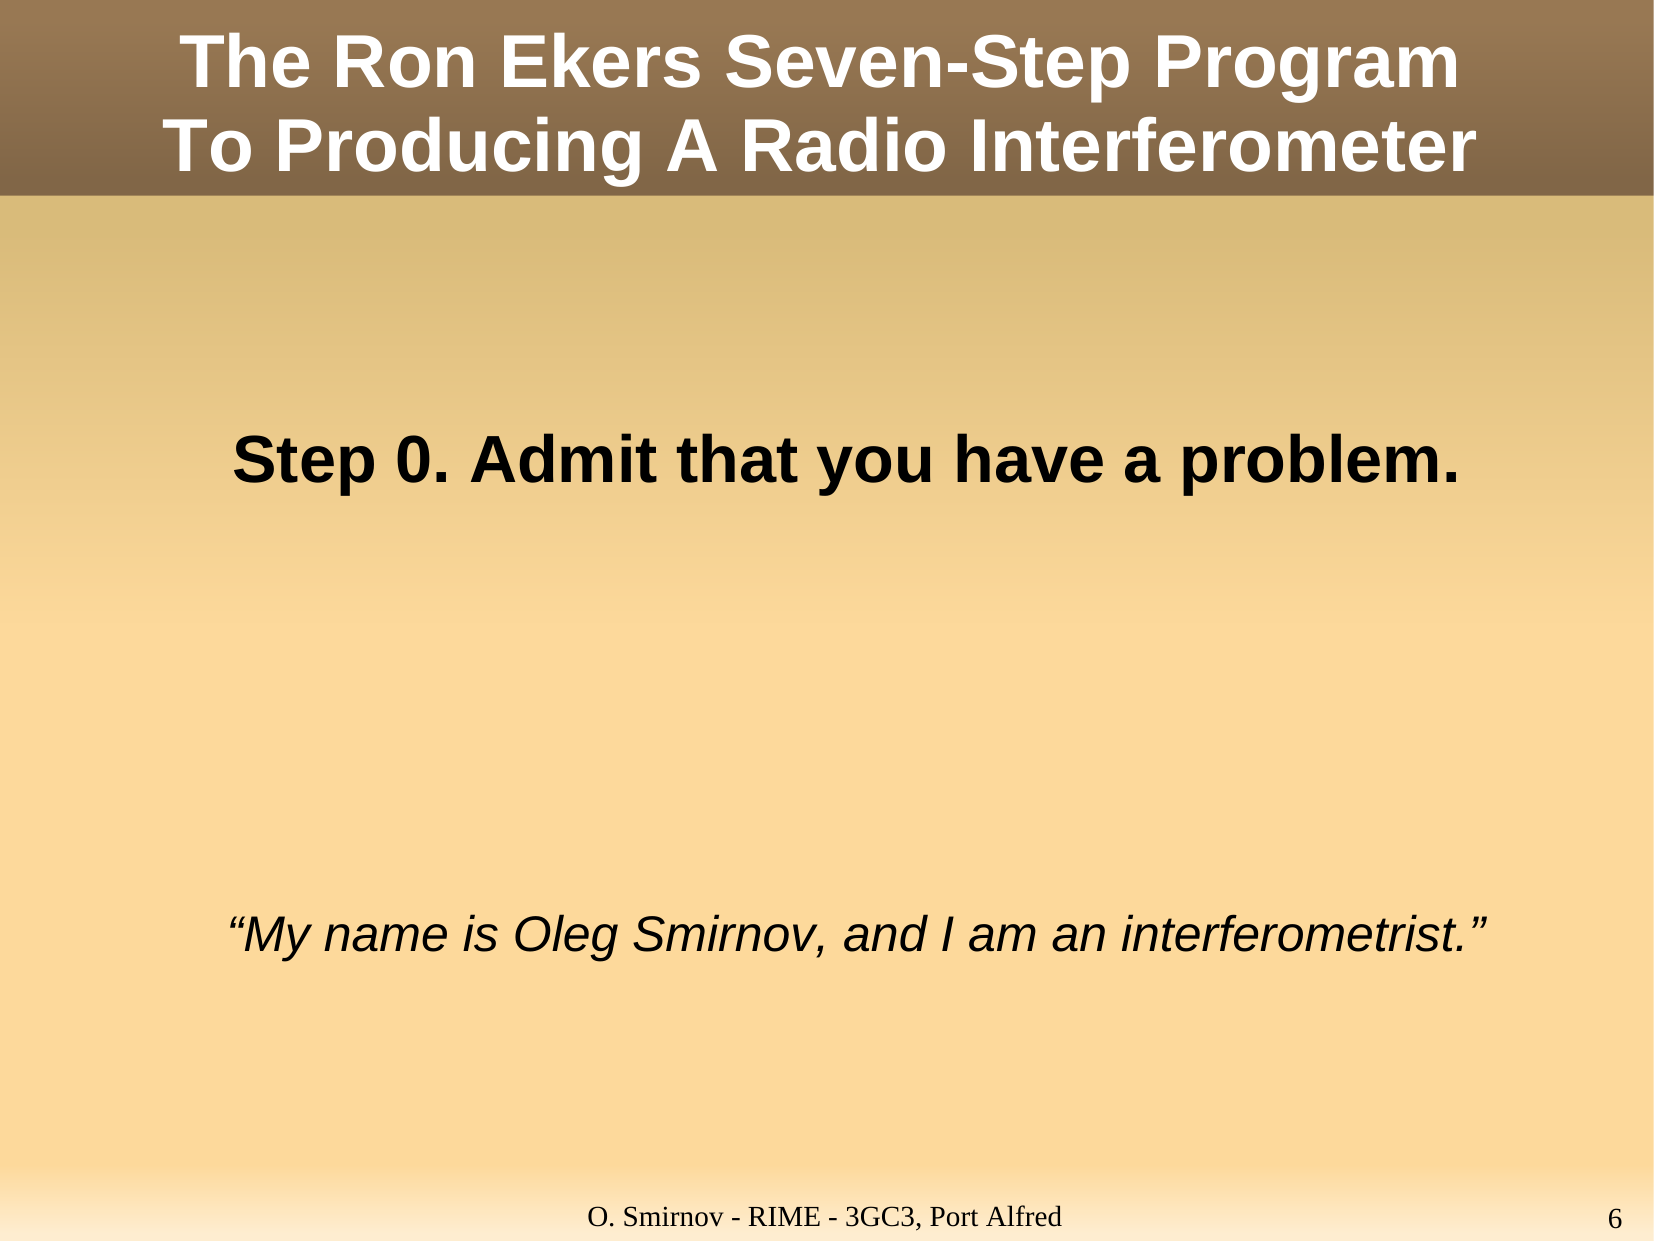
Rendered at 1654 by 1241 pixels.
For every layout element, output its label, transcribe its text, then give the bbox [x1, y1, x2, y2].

list Step 0. Admit that you have a problem. “My name is Oleg Smirnov, and I am an interferometrist.” [112, 300, 1601, 1119]
title The Ron Ekers Seven-Step Program To Producing A Radio Interferometer [76, 7, 1565, 200]
picture [0, 0, 1654, 1241]
